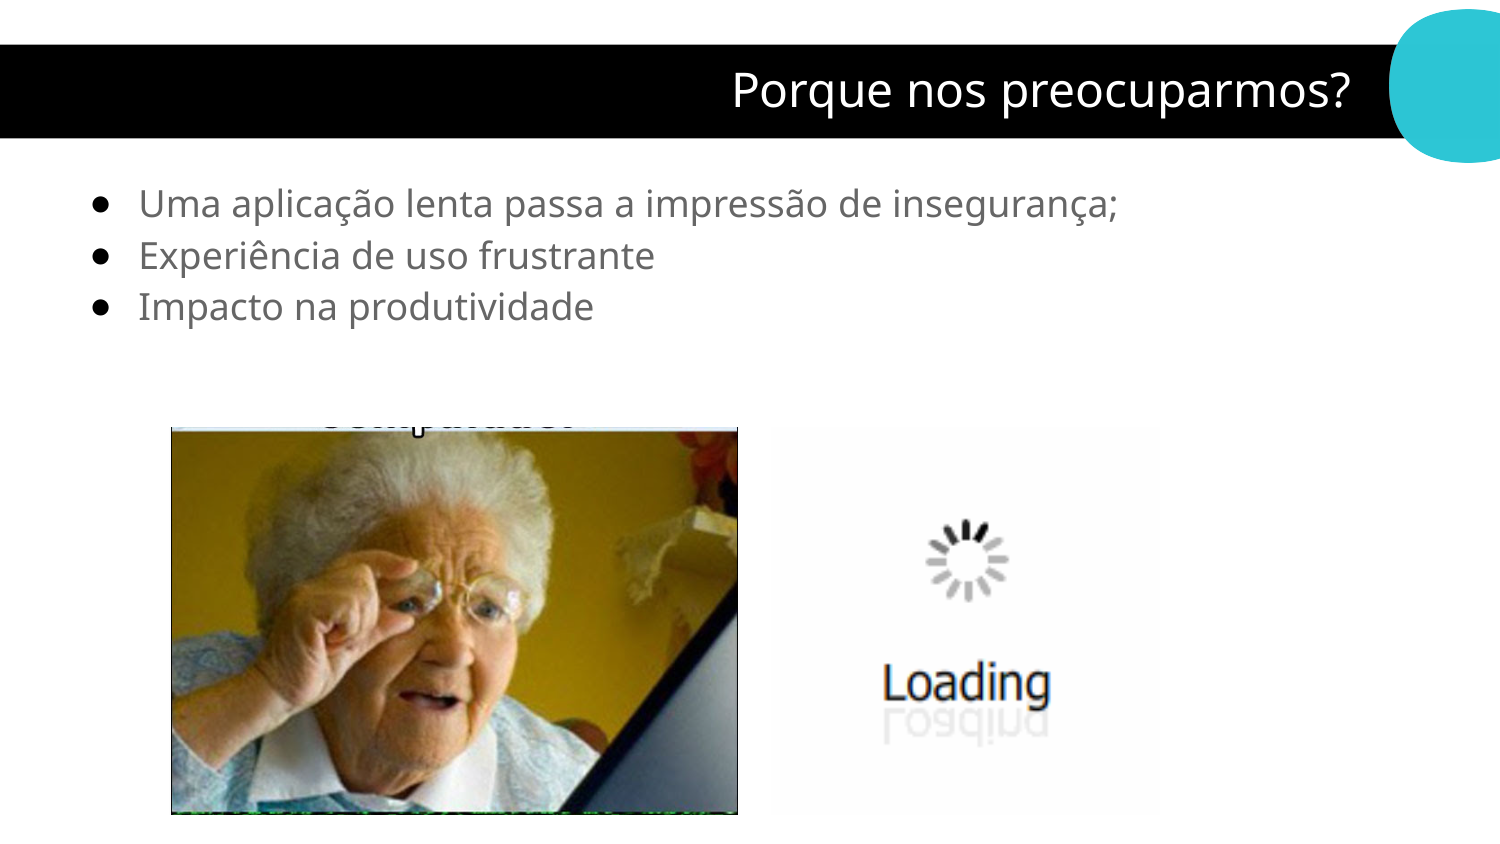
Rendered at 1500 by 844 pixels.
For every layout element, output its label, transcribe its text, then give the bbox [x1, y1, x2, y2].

picture [1389, 9, 1500, 163]
picture [169, 427, 740, 815]
subtitle Uma aplicação lenta passa a impressão de insegurança; Experiência de uso frustrante Impacto na produtividade [48, 158, 1452, 678]
picture [771, 427, 1160, 815]
title Porque nos preocuparmos? [206, 44, 1367, 158]
